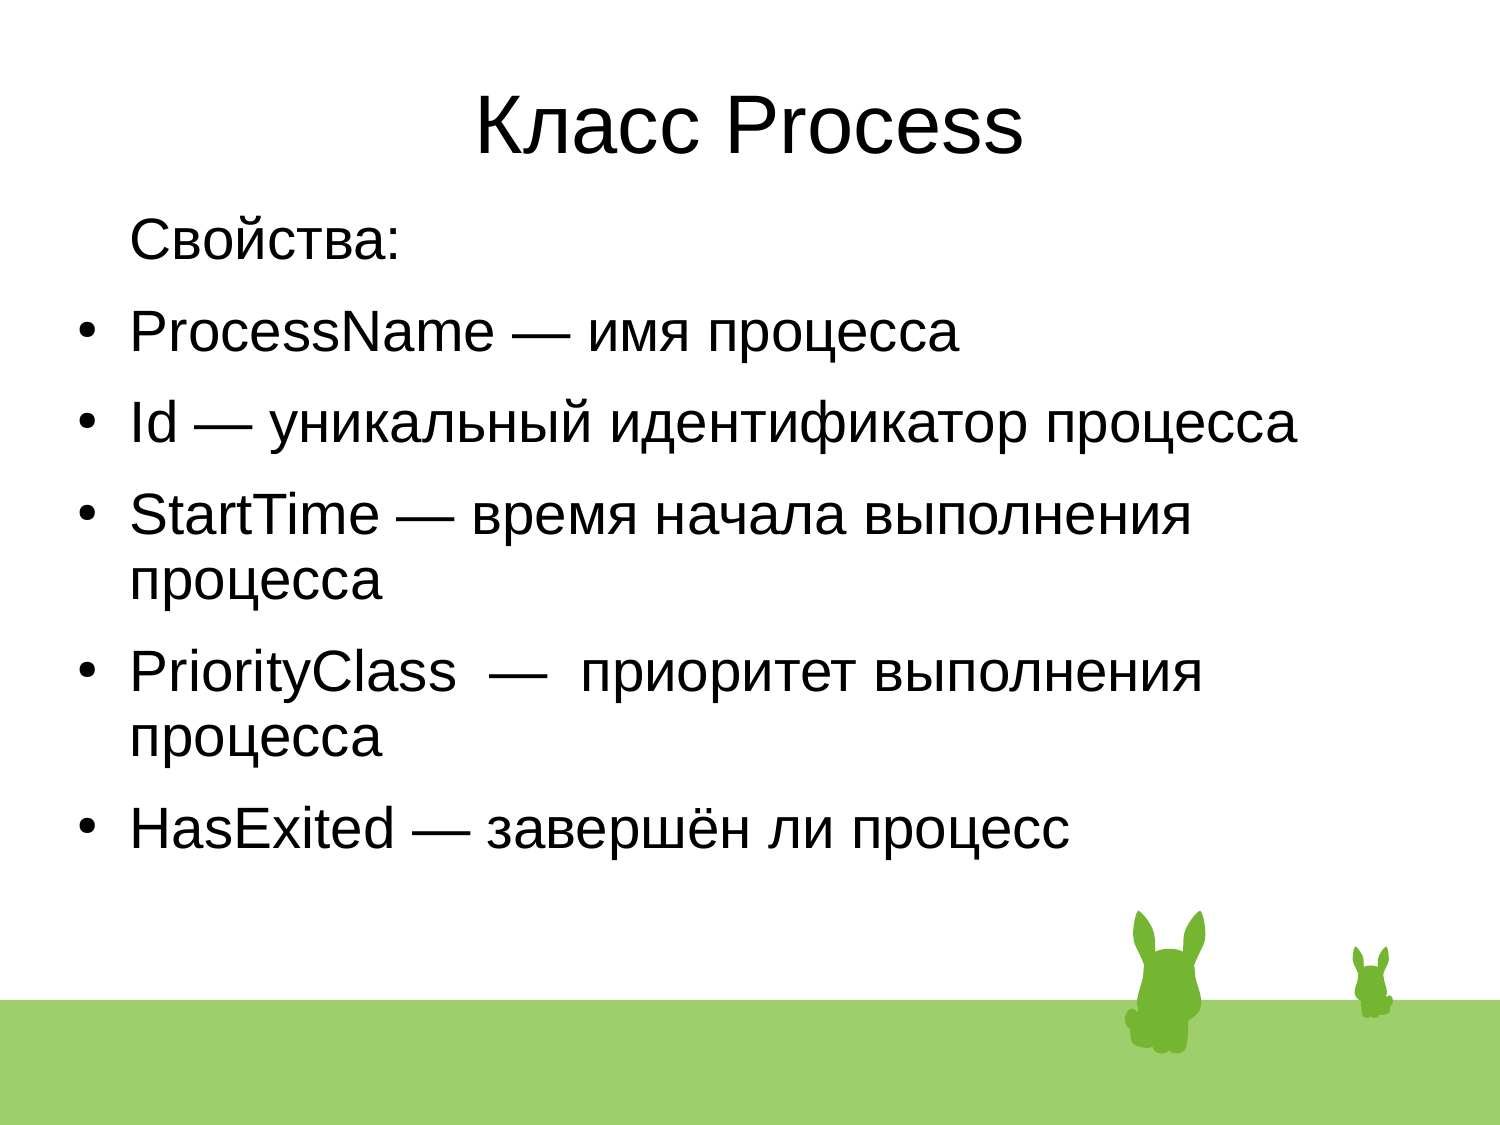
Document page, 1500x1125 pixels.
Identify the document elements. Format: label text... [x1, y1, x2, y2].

list Свойства: ProcessName — имя процесса Id — уникальный идентификатор процесса StartTime — время начала выполнения процесса PriorityClass — приоритет выполнения процесса HasExited — завершён ли процесс [59, 206, 1418, 916]
title Класс Process [80, 35, 1420, 215]
